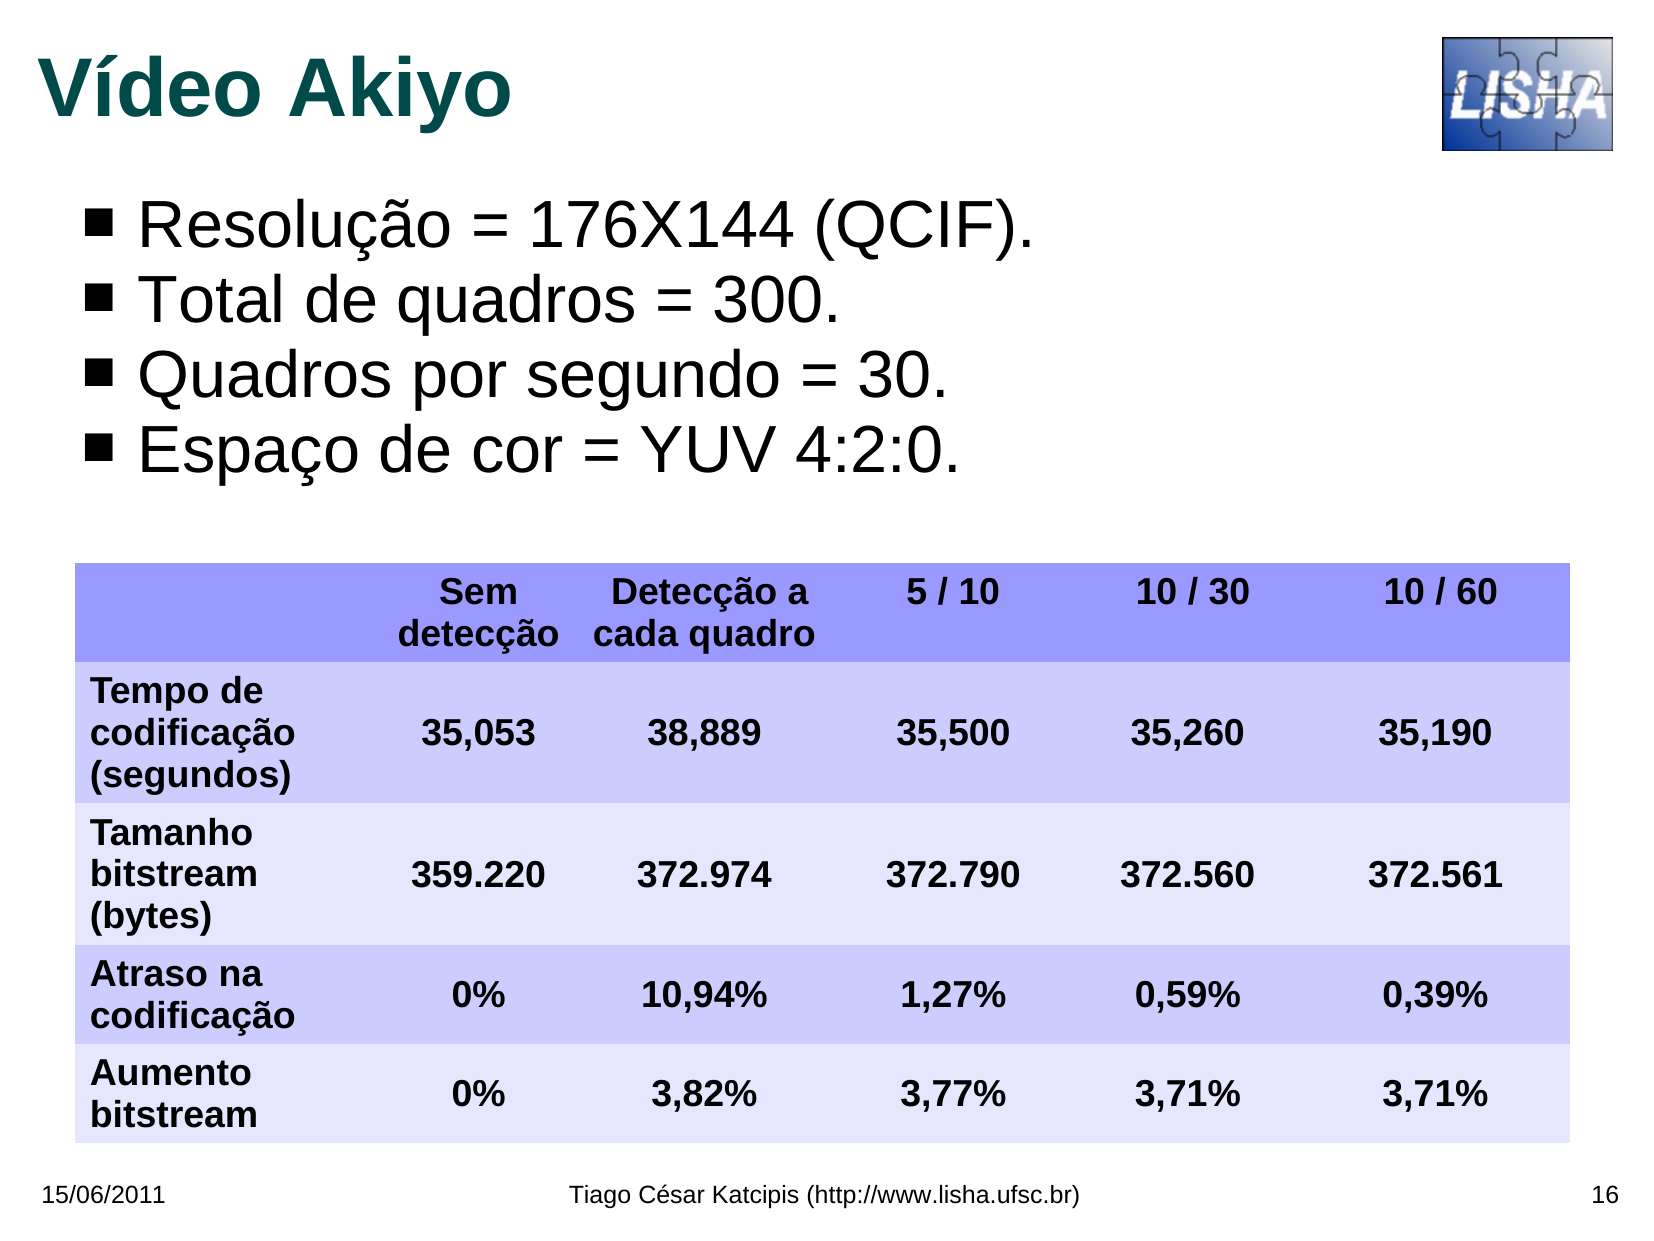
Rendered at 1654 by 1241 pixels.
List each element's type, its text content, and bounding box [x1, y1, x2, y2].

table_cell 3,71% [1074, 1044, 1301, 1143]
table_cell Atraso na codificação [75, 945, 381, 1044]
table_cell Tempo de codificação (segundos) [75, 662, 381, 803]
table_cell 0% [381, 945, 576, 1044]
picture [1442, 37, 1613, 151]
table_cell 35,053 [381, 662, 576, 803]
table_header [75, 563, 381, 662]
table_cell 0,39% [1301, 945, 1570, 1044]
table_header 10 / 60 [1301, 563, 1570, 662]
table_cell 10,94% [576, 945, 833, 1044]
table_header 10 / 30 [1074, 563, 1301, 662]
table_cell 3,77% [833, 1044, 1074, 1143]
table_cell 1,27% [833, 945, 1074, 1044]
table_cell 372.560 [1074, 803, 1301, 945]
table_cell 0% [381, 1044, 576, 1143]
table_header Detecção a cada quadro [576, 563, 833, 662]
table_cell 38,889 [576, 662, 833, 803]
table_cell Aumento bitstream [75, 1044, 381, 1143]
table_cell 3,82% [576, 1044, 833, 1143]
table_cell 35,190 [1301, 662, 1570, 803]
table_cell 3,71% [1301, 1044, 1570, 1143]
table_cell 35,500 [833, 662, 1074, 803]
table_cell Tamanho bitstream (bytes) [75, 803, 381, 945]
table_cell 372.561 [1301, 803, 1570, 945]
title Vídeo Akiyo [37, 37, 1426, 151]
table_header 5 / 10 [833, 563, 1074, 662]
table_cell 372.974 [576, 803, 833, 945]
table_header Sem detecção [381, 563, 576, 662]
table_cell 0,59% [1074, 945, 1301, 1044]
table_cell 35,260 [1074, 662, 1301, 803]
table_cell 372.790 [833, 803, 1074, 945]
list Resolução = 176X144 (QCIF). Total de quadros = 300. Quadros por segundo = 30. Espaço de cor = YUV 4:2:0. [37, 187, 1613, 1163]
table_cell 359.220 [381, 803, 576, 945]
